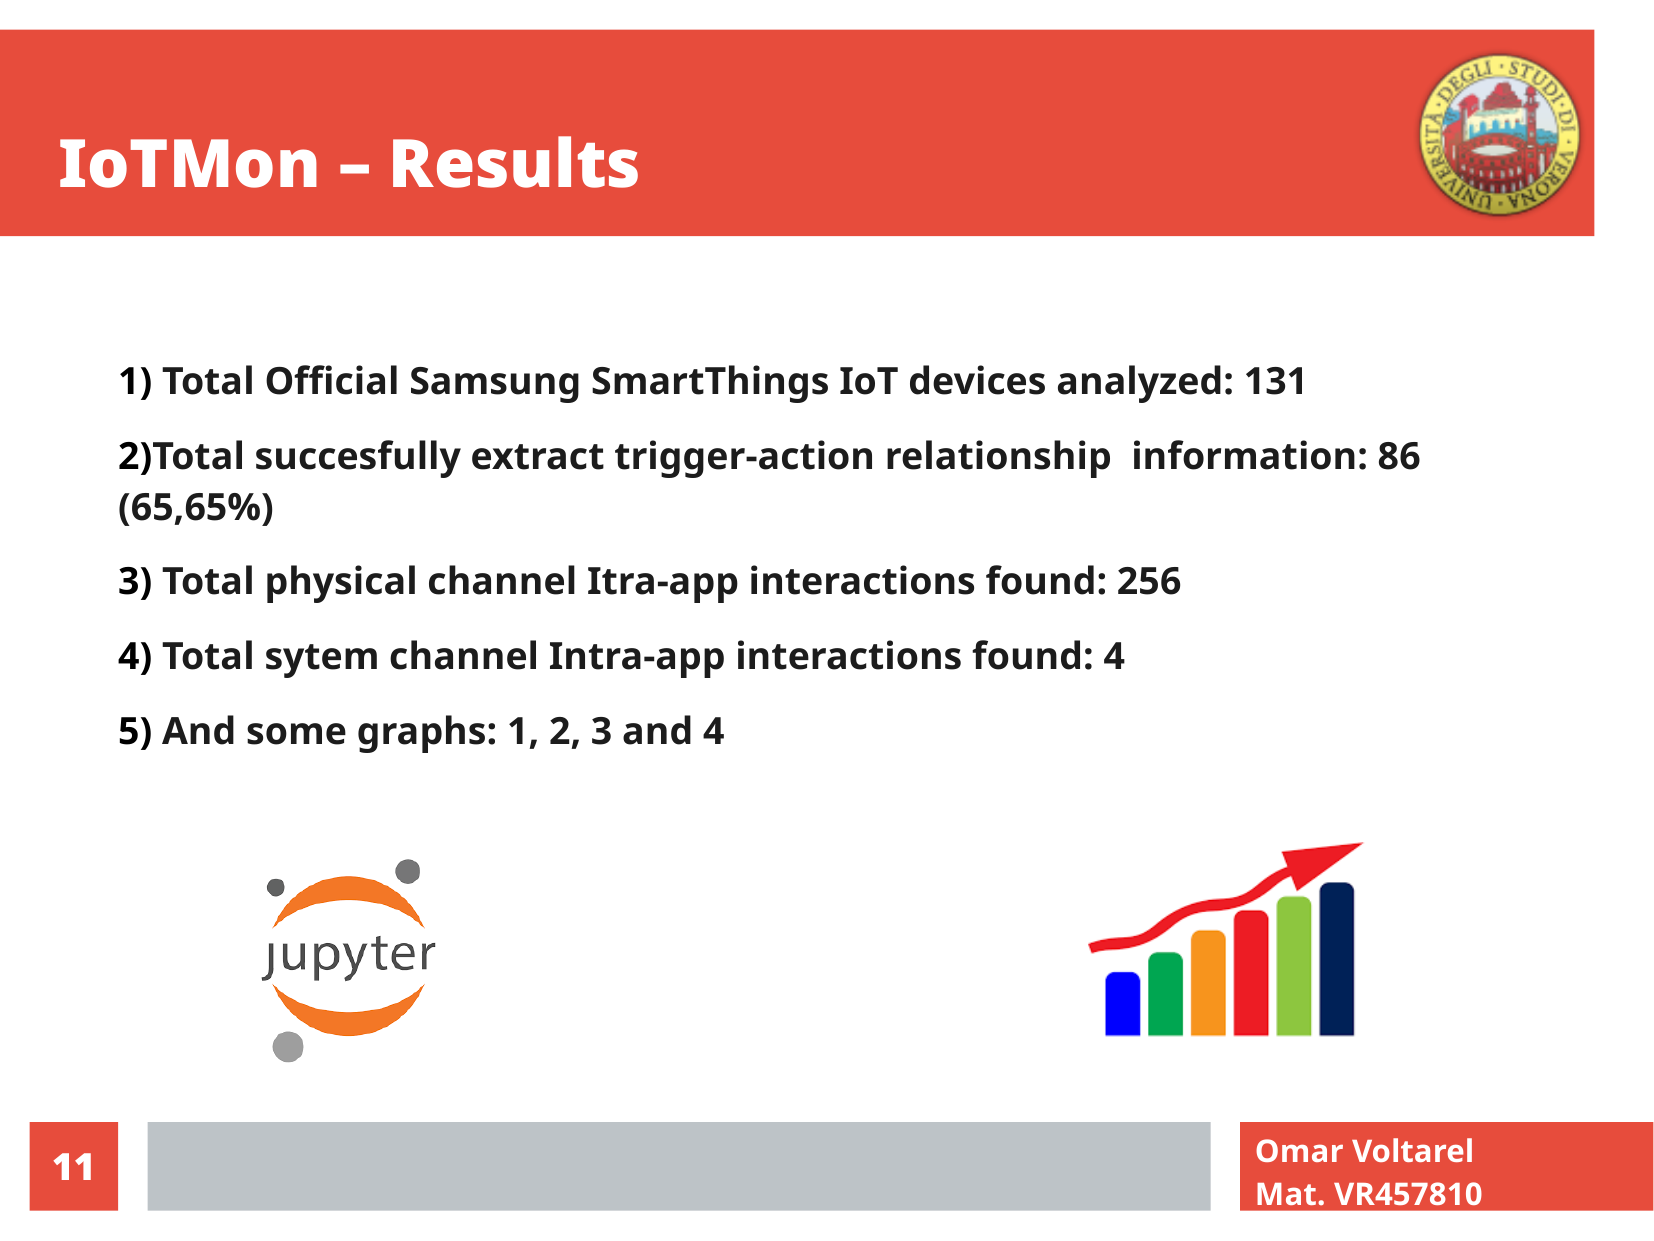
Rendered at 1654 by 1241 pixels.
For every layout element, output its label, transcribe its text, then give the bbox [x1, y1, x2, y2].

title IoTMon – Results [58, 59, 1594, 207]
list Total Official Samsung SmartThings IoT devices analyzed: 131 Total succesfully extract trigger-action relationship information: 86 (65,65%) Total physical channel Itra-app interactions found: 256 Total sytem channel Intra-app interactions found: 4 And some graphs: 1, 2, 3 and 4 [118, 354, 1536, 945]
picture [1393, 23, 1619, 249]
picture [1051, 821, 1418, 1066]
picture [259, 856, 438, 1063]
text_box Omar Voltarel Mat. VR457810 [1240, 1122, 1607, 1210]
